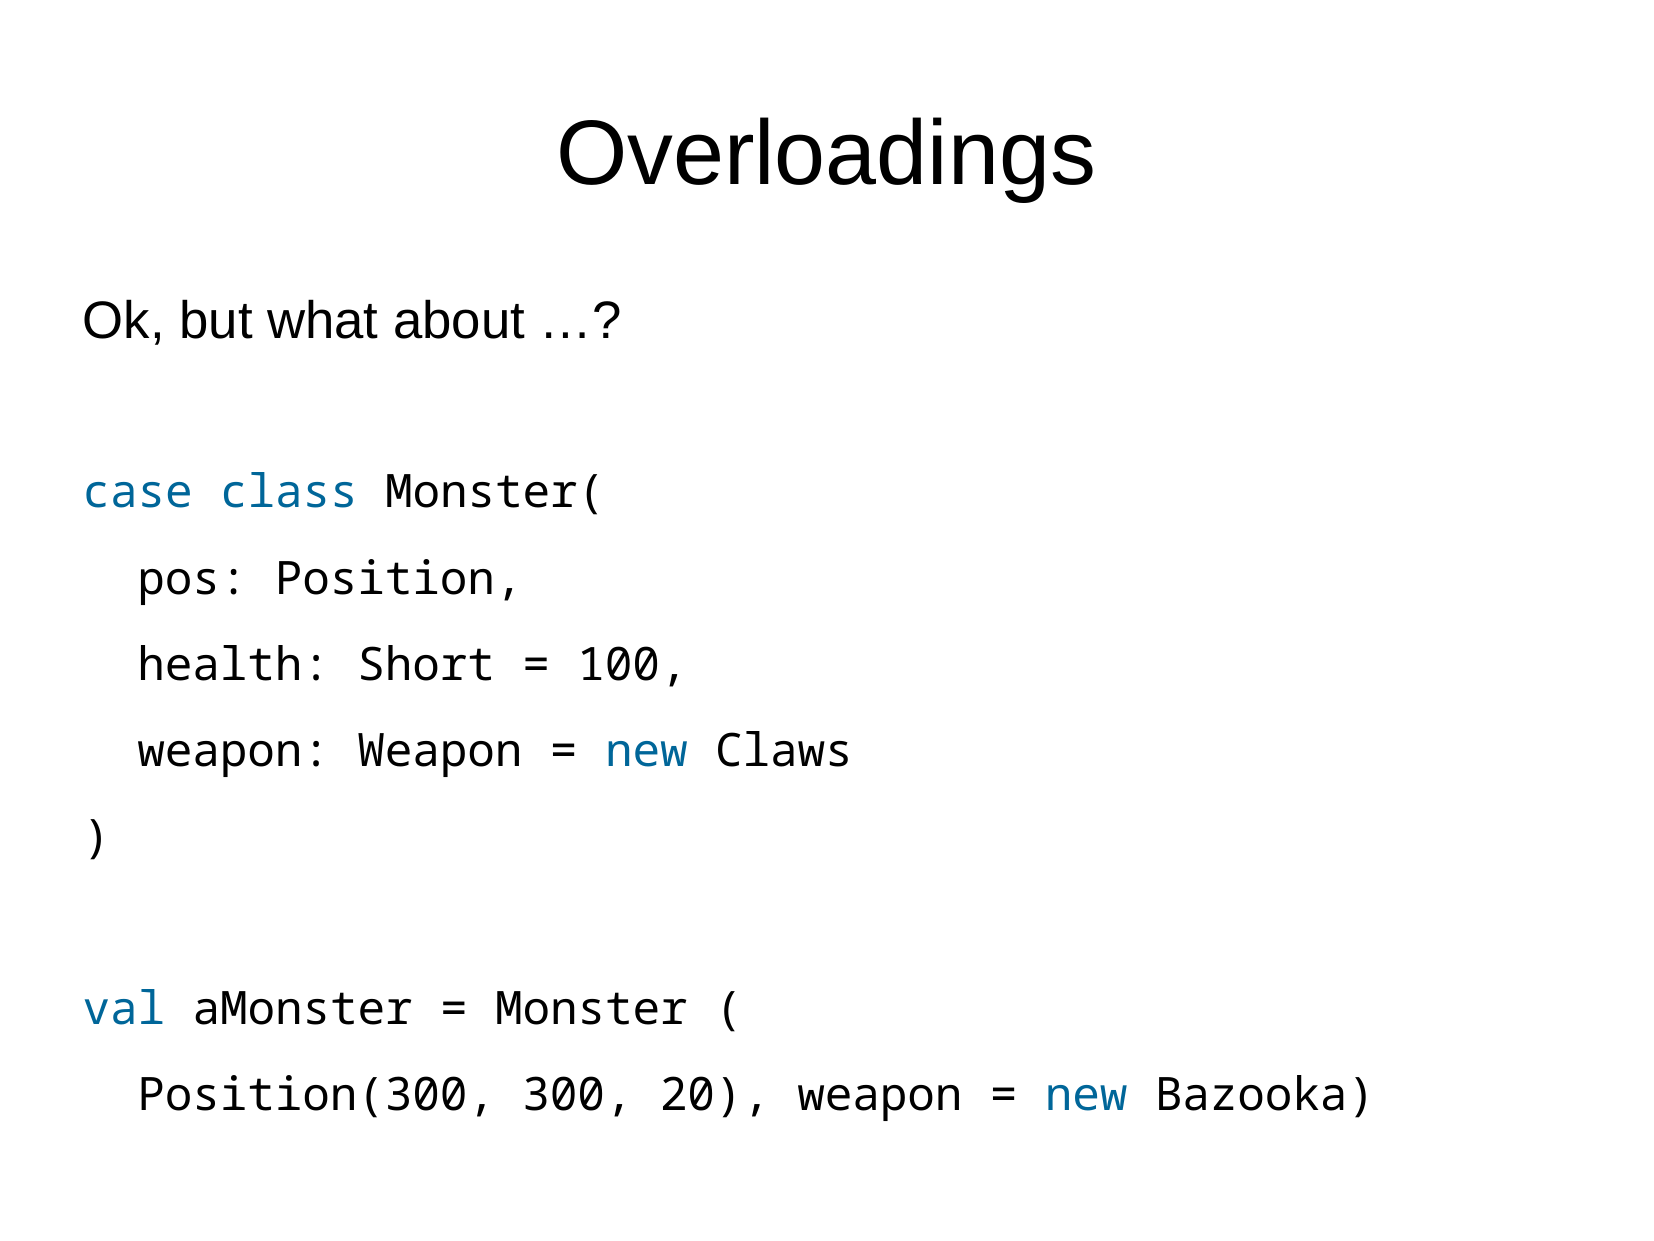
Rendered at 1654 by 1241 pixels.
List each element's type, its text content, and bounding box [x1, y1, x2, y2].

title Overloadings [82, 49, 1571, 257]
list Ok, but what about …? case class Monster( pos: Position, health: Short = 100, weapon: Weapon = new Claws ) val aMonster = Monster ( Position(300, 300, 20), weapon = new Bazooka) [82, 290, 1571, 1128]
